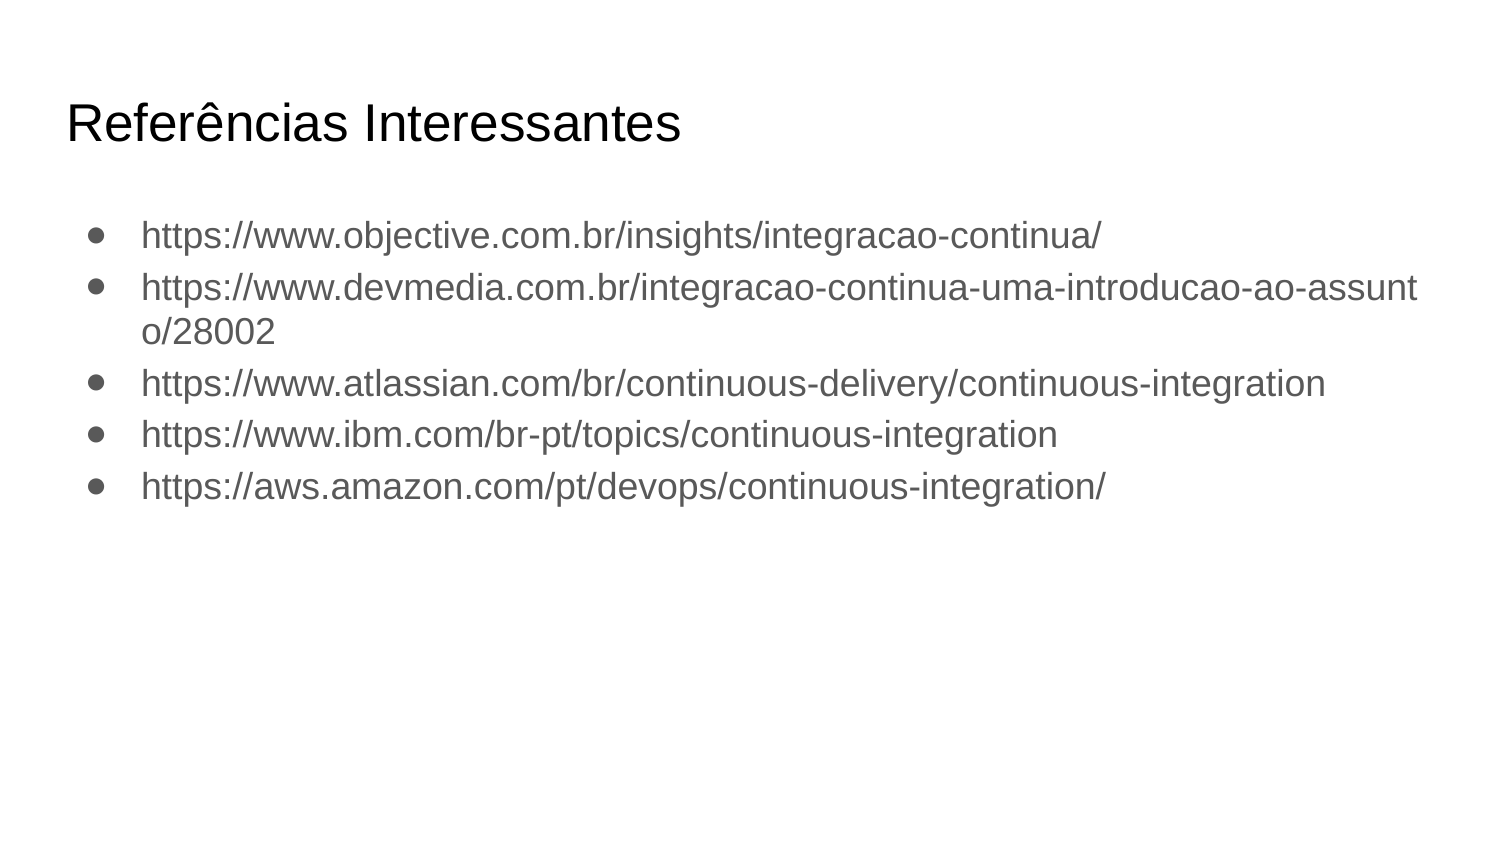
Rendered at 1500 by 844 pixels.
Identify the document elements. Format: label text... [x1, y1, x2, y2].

list https://www.objective.com.br/insights/integracao-continua/ https://www.devmedia.com.br/integracao-continua-uma-introducao-ao-assunto/28002 https://www.atlassian.com/br/continuous-delivery/continuous-integration https://www.ibm.com/br-pt/topics/continuous-integration https://aws.amazon.com/pt/devops/continuous-integration/ [51, 189, 1449, 750]
title Referências Interessantes [51, 72, 1449, 167]
